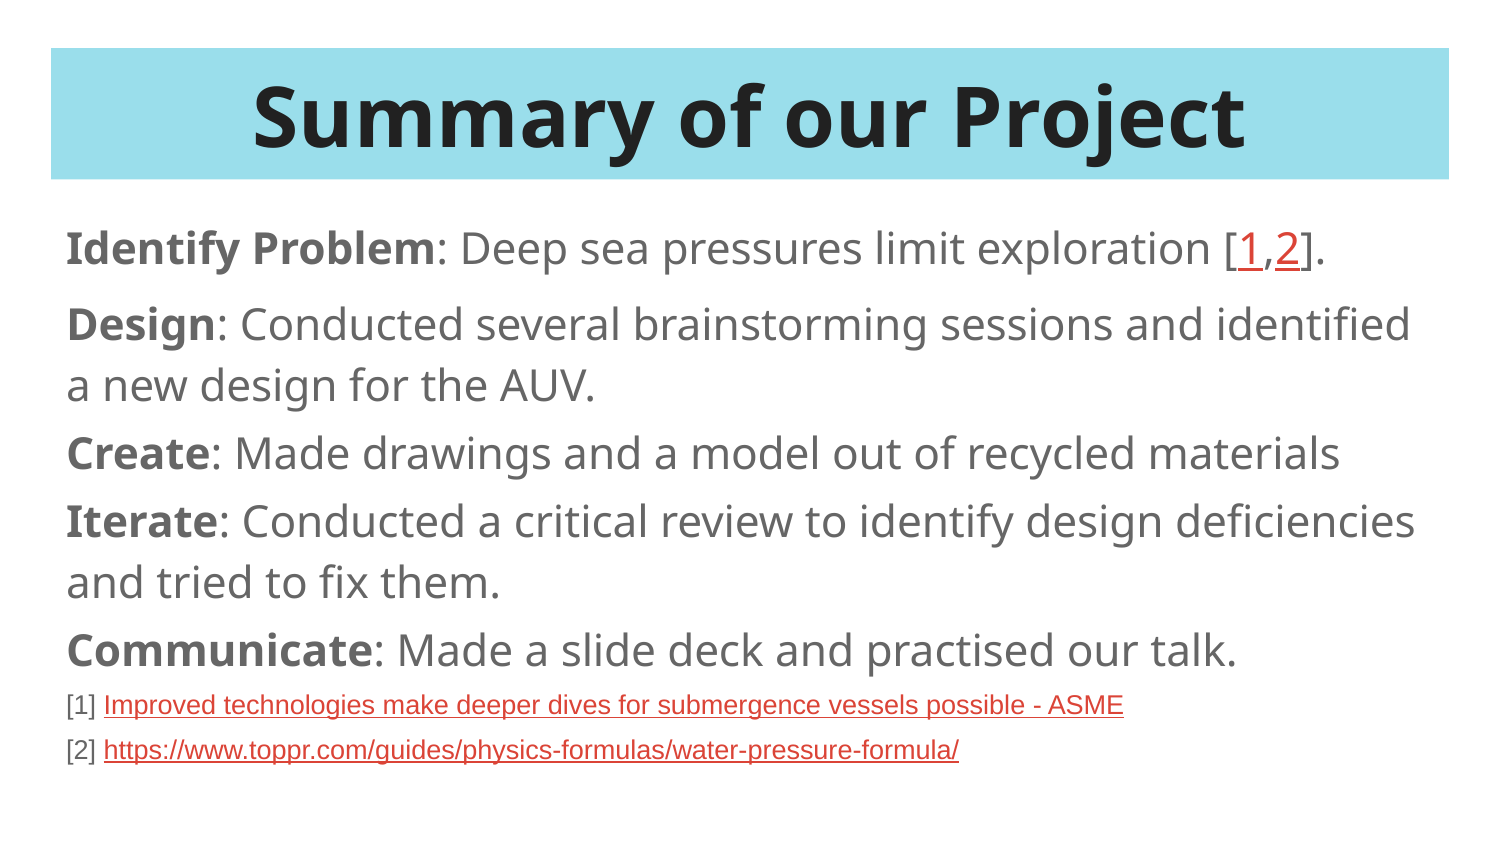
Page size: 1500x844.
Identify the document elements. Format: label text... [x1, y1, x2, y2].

list Identify Problem: Deep sea pressures limit exploration [1,2]. Design: Conducted several brainstorming sessions and identified a new design for the AUV. Create: Made drawings and a model out of recycled materials Iterate: Conducted a critical review to identify design deficiencies and tried to fix them. Communicate: Made a slide deck and practised our talk. [1] Improved technologies make deeper dives for submergence vessels possible - ASME [2] https://www.toppr.com/guides/physics-formulas/water-pressure-formula/ [51, 196, 1449, 814]
title Summary of our Project [51, 48, 1449, 180]
